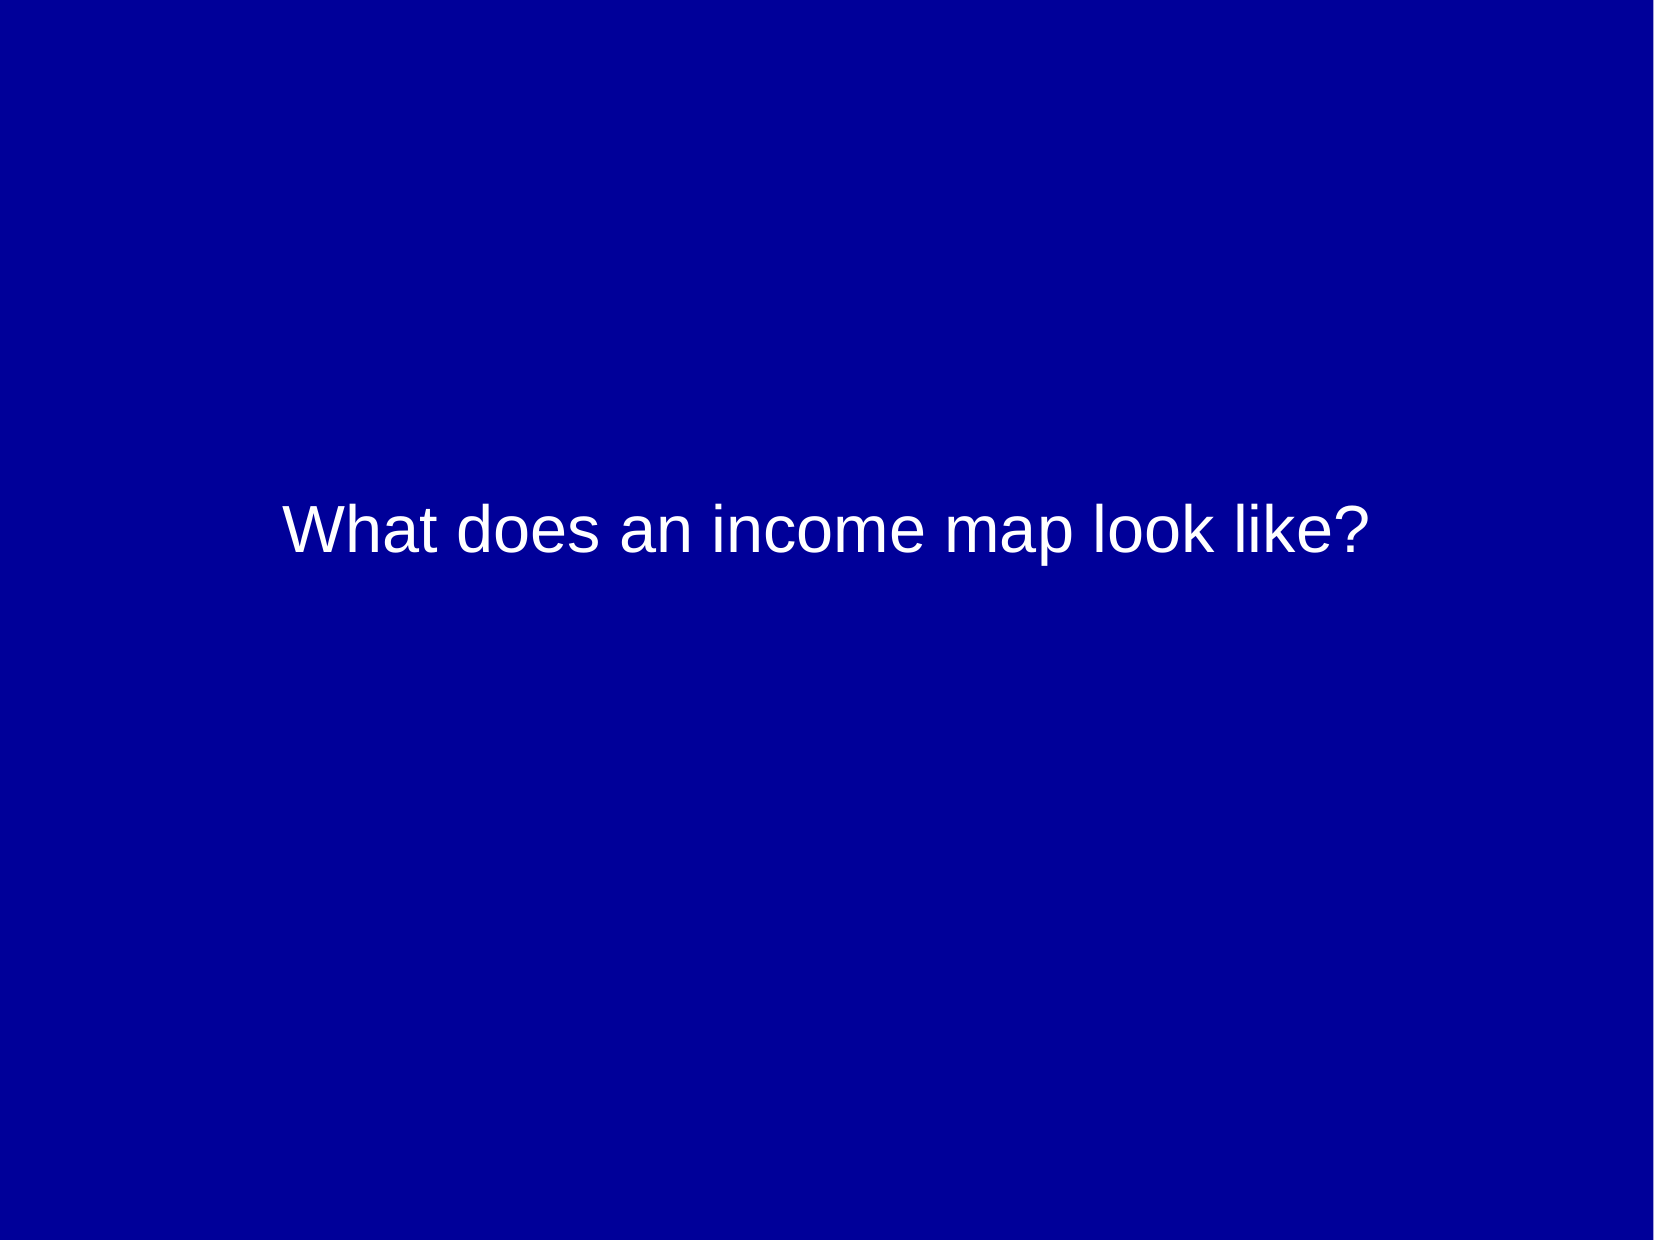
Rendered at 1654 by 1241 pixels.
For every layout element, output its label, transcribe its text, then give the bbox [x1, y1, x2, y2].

subtitle What does an income map look like? [82, 49, 1571, 1010]
